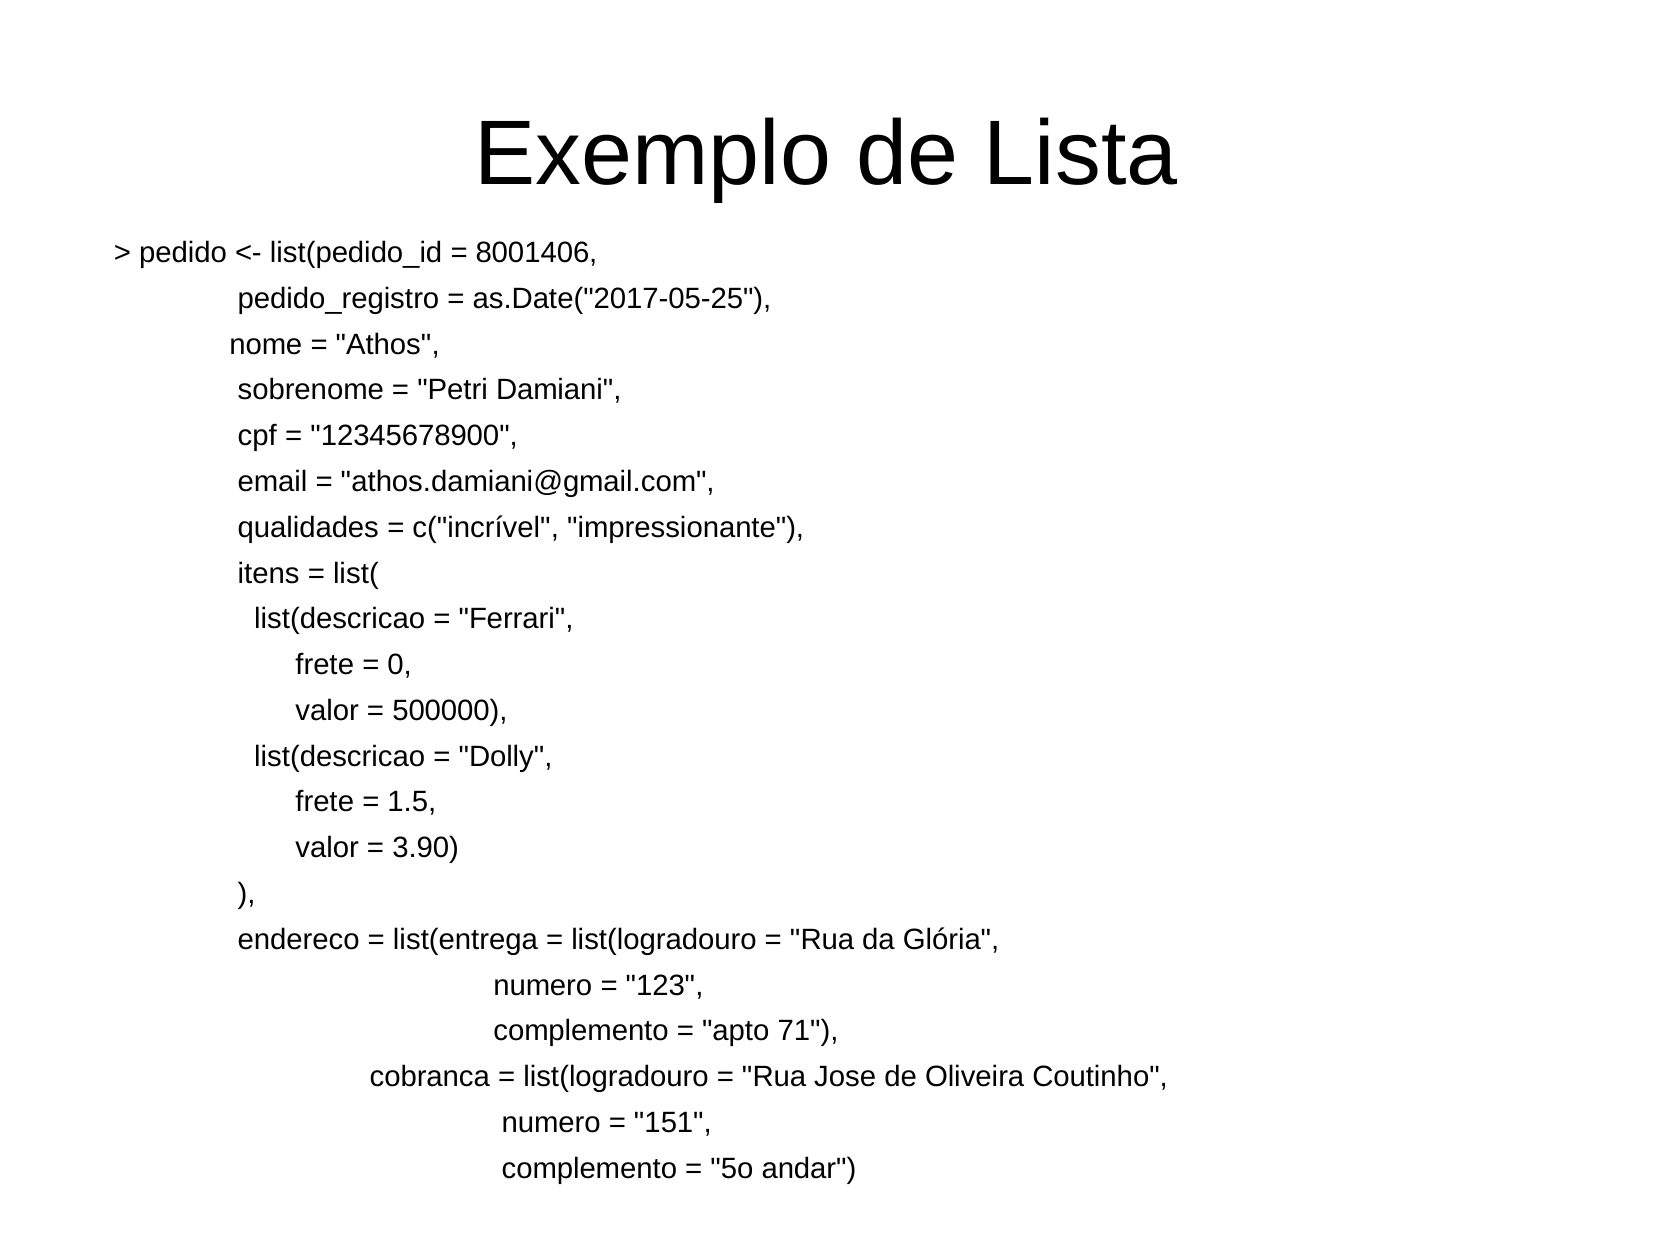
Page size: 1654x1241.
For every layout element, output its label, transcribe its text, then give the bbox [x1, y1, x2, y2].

title Exemplo de Lista [82, 49, 1571, 236]
list > pedido <- list(pedido_id = 8001406, pedido_registro = as.Date("2017-05-25"), nome = "Athos", sobrenome = "Petri Damiani", cpf = "12345678900", email = "athos.damiani@gmail.com", qualidades = c("incrível", "impressionante"), itens = list( list(descricao = "Ferrari", frete = 0, valor = 500000), list(descricao = "Dolly", frete = 1.5, valor = 3.90) ), endereco = list(entrega = list(logradouro = "Rua da Glória", numero = "123", complemento = "apto 71"), cobranca = list(logradouro = "Rua Jose de Oliveira Coutinho", numero = "151", complemento = "5o andar") [82, 236, 1571, 1205]
